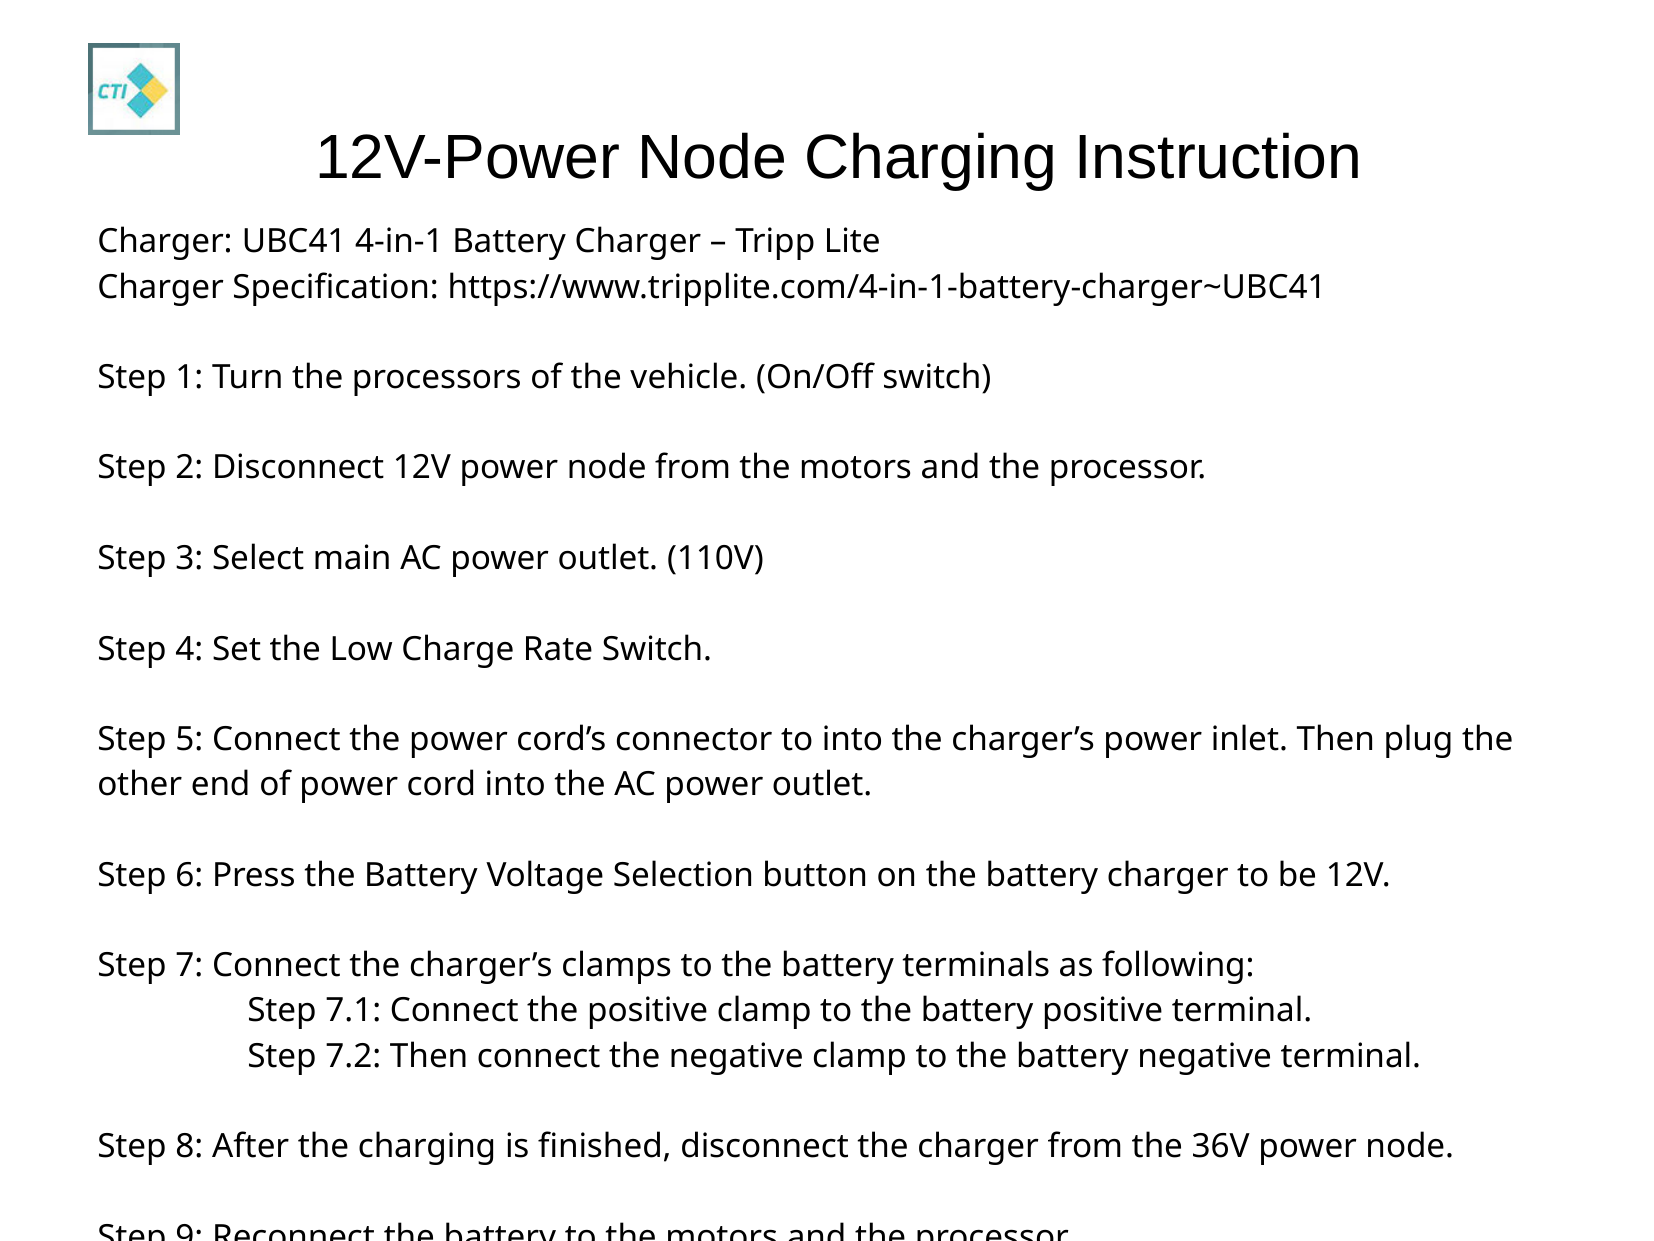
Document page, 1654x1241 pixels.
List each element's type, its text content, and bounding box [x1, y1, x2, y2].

picture [88, 43, 180, 135]
title 12V-Power Node Charging Instruction [165, 49, 1641, 245]
text_box Charger: UBC41 4-in-1 Battery Charger – Tripp Lite Charger Specification: https://www.tripplite.com/4-in-1-battery-charger~UBC41 Step 1: Turn the processors of the vehicle. (On/Off switch) Step 2: Disconnect 12V power node from the motors and the processor. Step 3: Select main AC power outlet. (110V) Step 4: Set the Low Charge Rate Switch. Step 5: Connect the power cord’s connector to into the charger’s power inlet. Then plug the other end of power cord into the AC power outlet. Step 6: Press the Battery Voltage Selection button on the battery charger to be 12V. Step 7: Connect the charger’s clamps to the battery terminals as following: Step 7.1: Connect the positive clamp to the battery positive terminal. Step 7.2: Then connect the negative clamp to the battery negative terminal. Step 8: After the charging is finished, disconnect the charger from the 36V power node. Step 9: Reconnect the battery to the motors and the processor. [82, 210, 1568, 1218]
